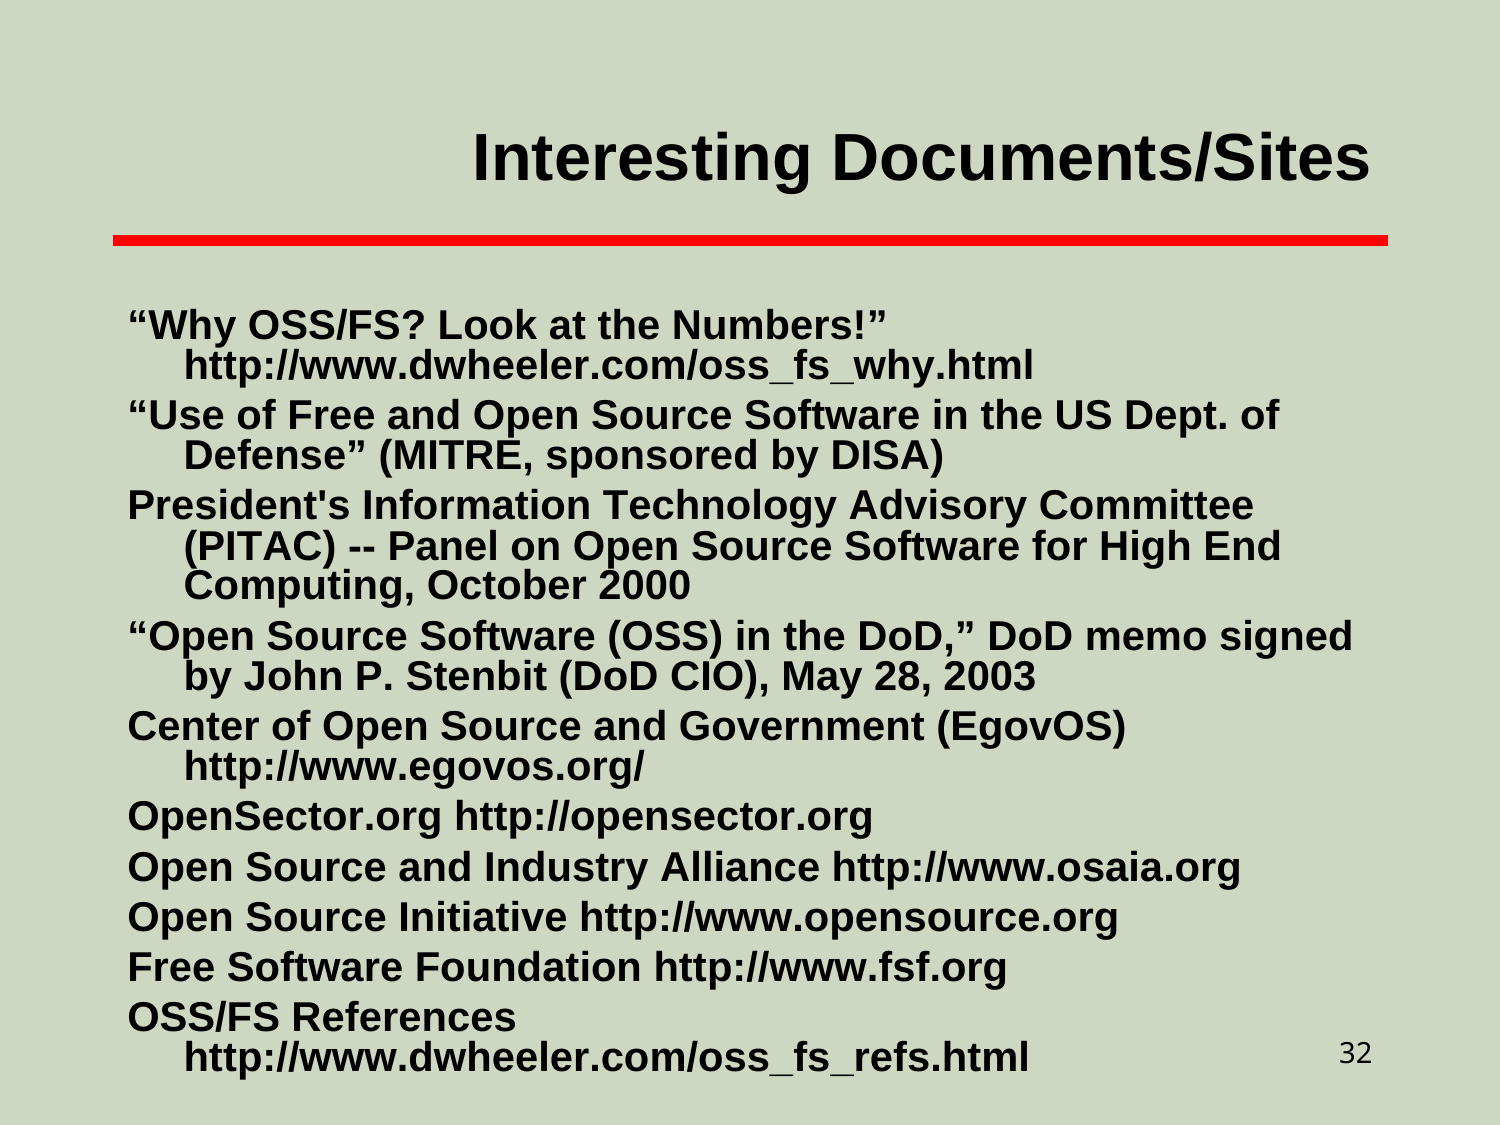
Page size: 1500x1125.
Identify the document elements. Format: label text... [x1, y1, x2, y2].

list “Why OSS/FS? Look at the Numbers!” http://www.dwheeler.com/oss_fs_why.html “Use of Free and Open Source Software in the US Dept. of Defense” (MITRE, sponsored by DISA) President's Information Technology Advisory Committee (PITAC) -- Panel on Open Source Software for High End Computing, October 2000 “Open Source Software (OSS) in the DoD,” DoD memo signed by John P. Stenbit (DoD CIO), May 28, 2003 Center of Open Source and Government (EgovOS) http://www.egovos.org/ OpenSector.org http://opensector.org Open Source and Industry Alliance http://www.osaia.org Open Source Initiative http://www.opensource.org Free Software Foundation http://www.fsf.org OSS/FS References http://www.dwheeler.com/oss_fs_refs.html [112, 299, 1388, 1110]
title Interesting Documents/Sites [337, 85, 1388, 224]
